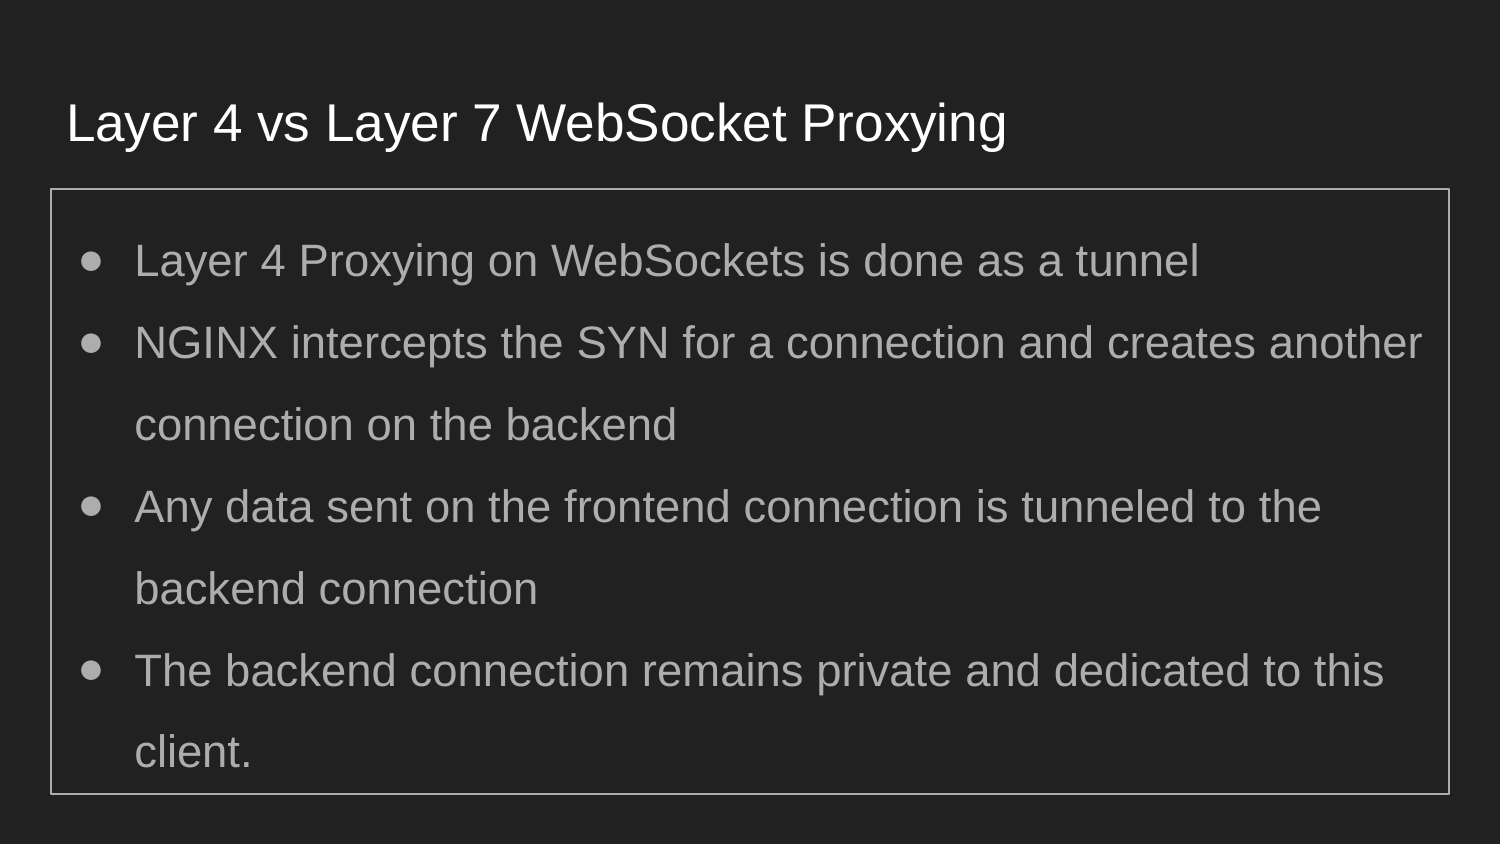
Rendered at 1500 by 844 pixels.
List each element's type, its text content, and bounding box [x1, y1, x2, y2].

title Layer 4 vs Layer 7 WebSocket Proxying [51, 72, 1449, 167]
list Layer 4 Proxying on WebSockets is done as a tunnel NGINX intercepts the SYN for a connection and creates another connection on the backend Any data sent on the frontend connection is tunneled to the backend connection The backend connection remains private and dedicated to this client. [51, 189, 1449, 795]
